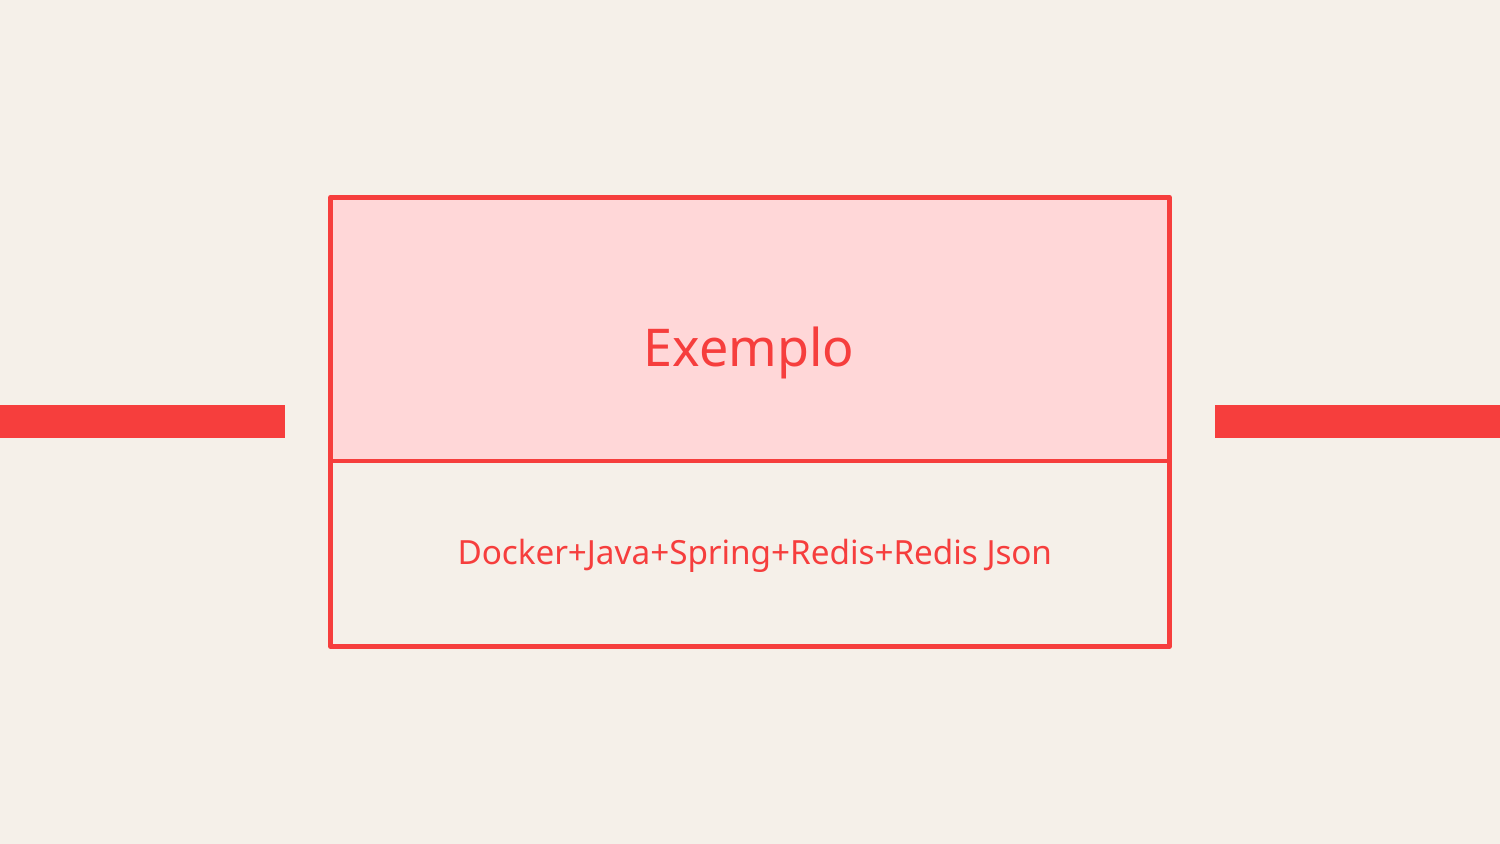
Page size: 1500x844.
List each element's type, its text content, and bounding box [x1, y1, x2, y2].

title Exemplo [340, 292, 1158, 399]
subtitle Docker+Java+Spring+Redis+Redis Json [340, 463, 1171, 640]
